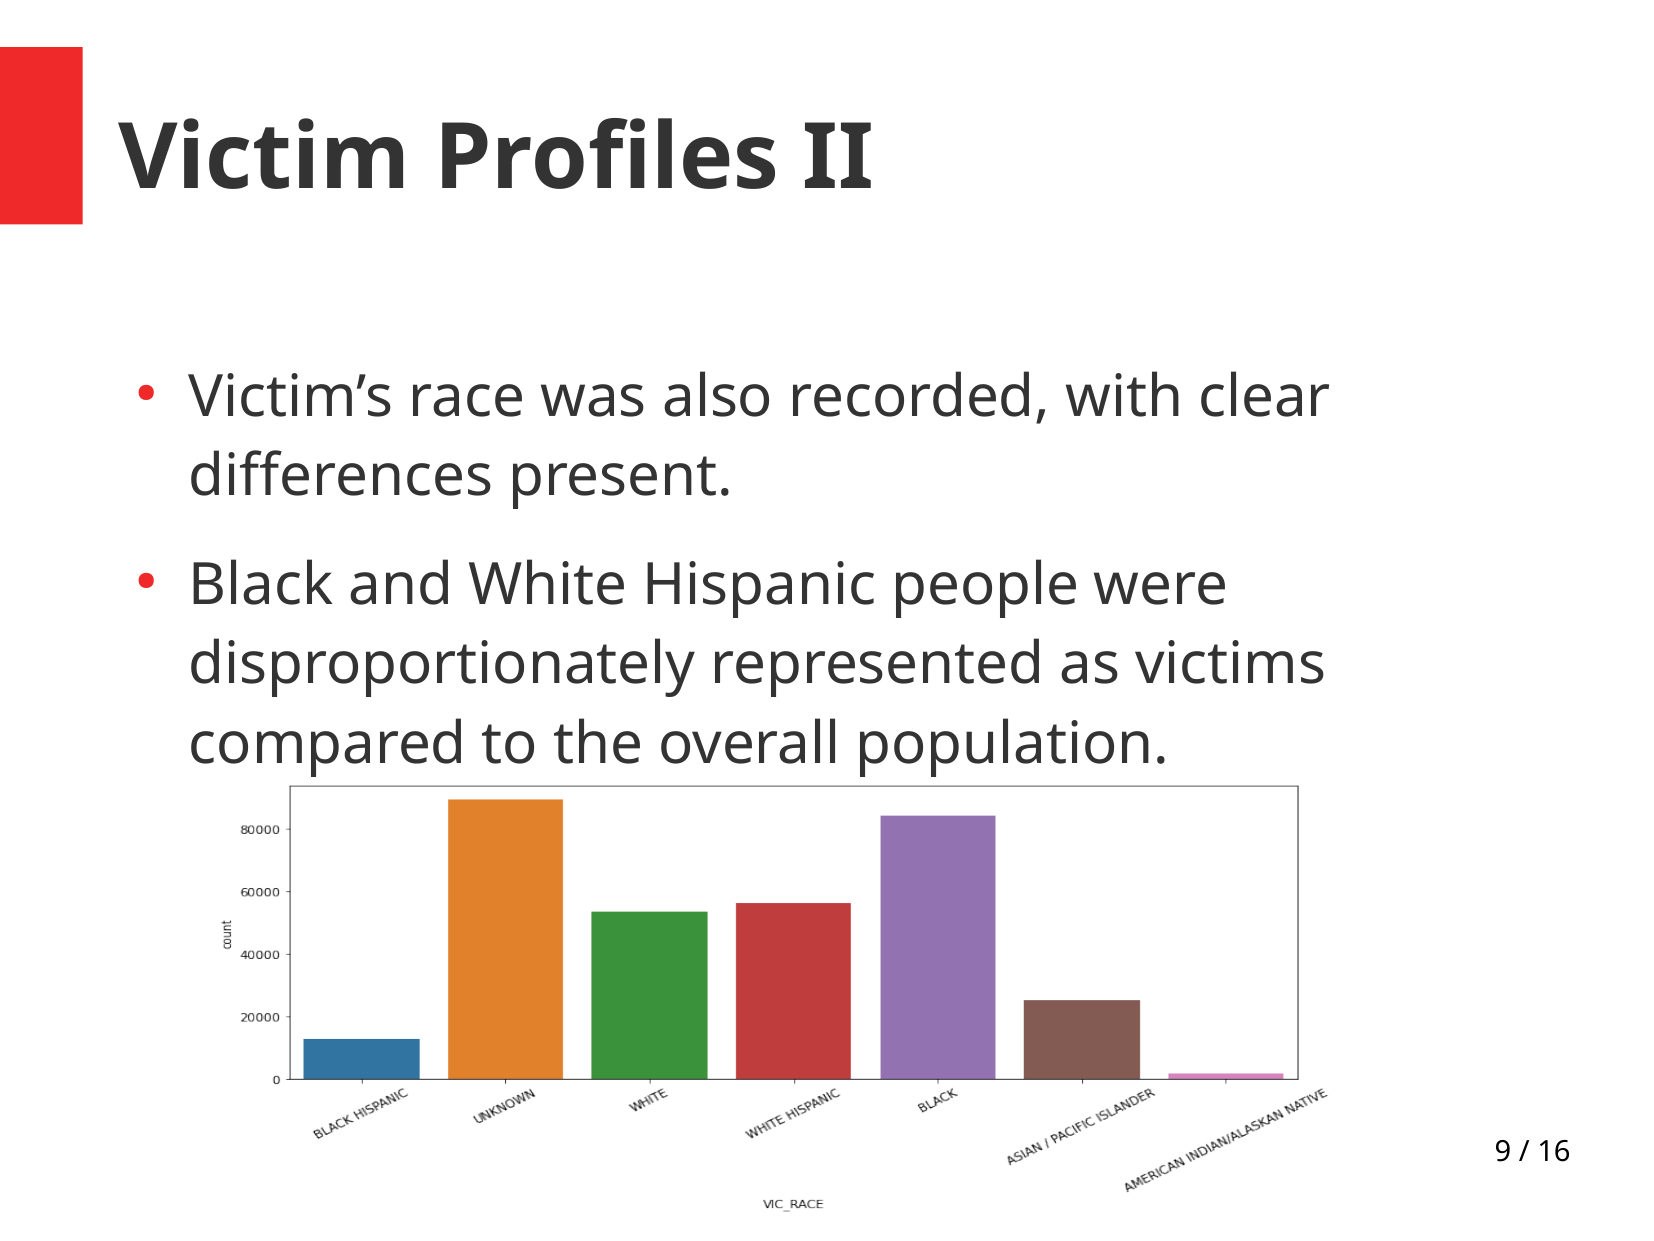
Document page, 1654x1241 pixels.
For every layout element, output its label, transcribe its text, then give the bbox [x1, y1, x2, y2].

title Victim Profiles II [118, 49, 1571, 257]
picture [212, 779, 1339, 1217]
list Victim’s race was also recorded, with clear differences present. Black and White Hispanic people were disproportionately represented as victims compared to the overall population. [118, 354, 1536, 1074]
